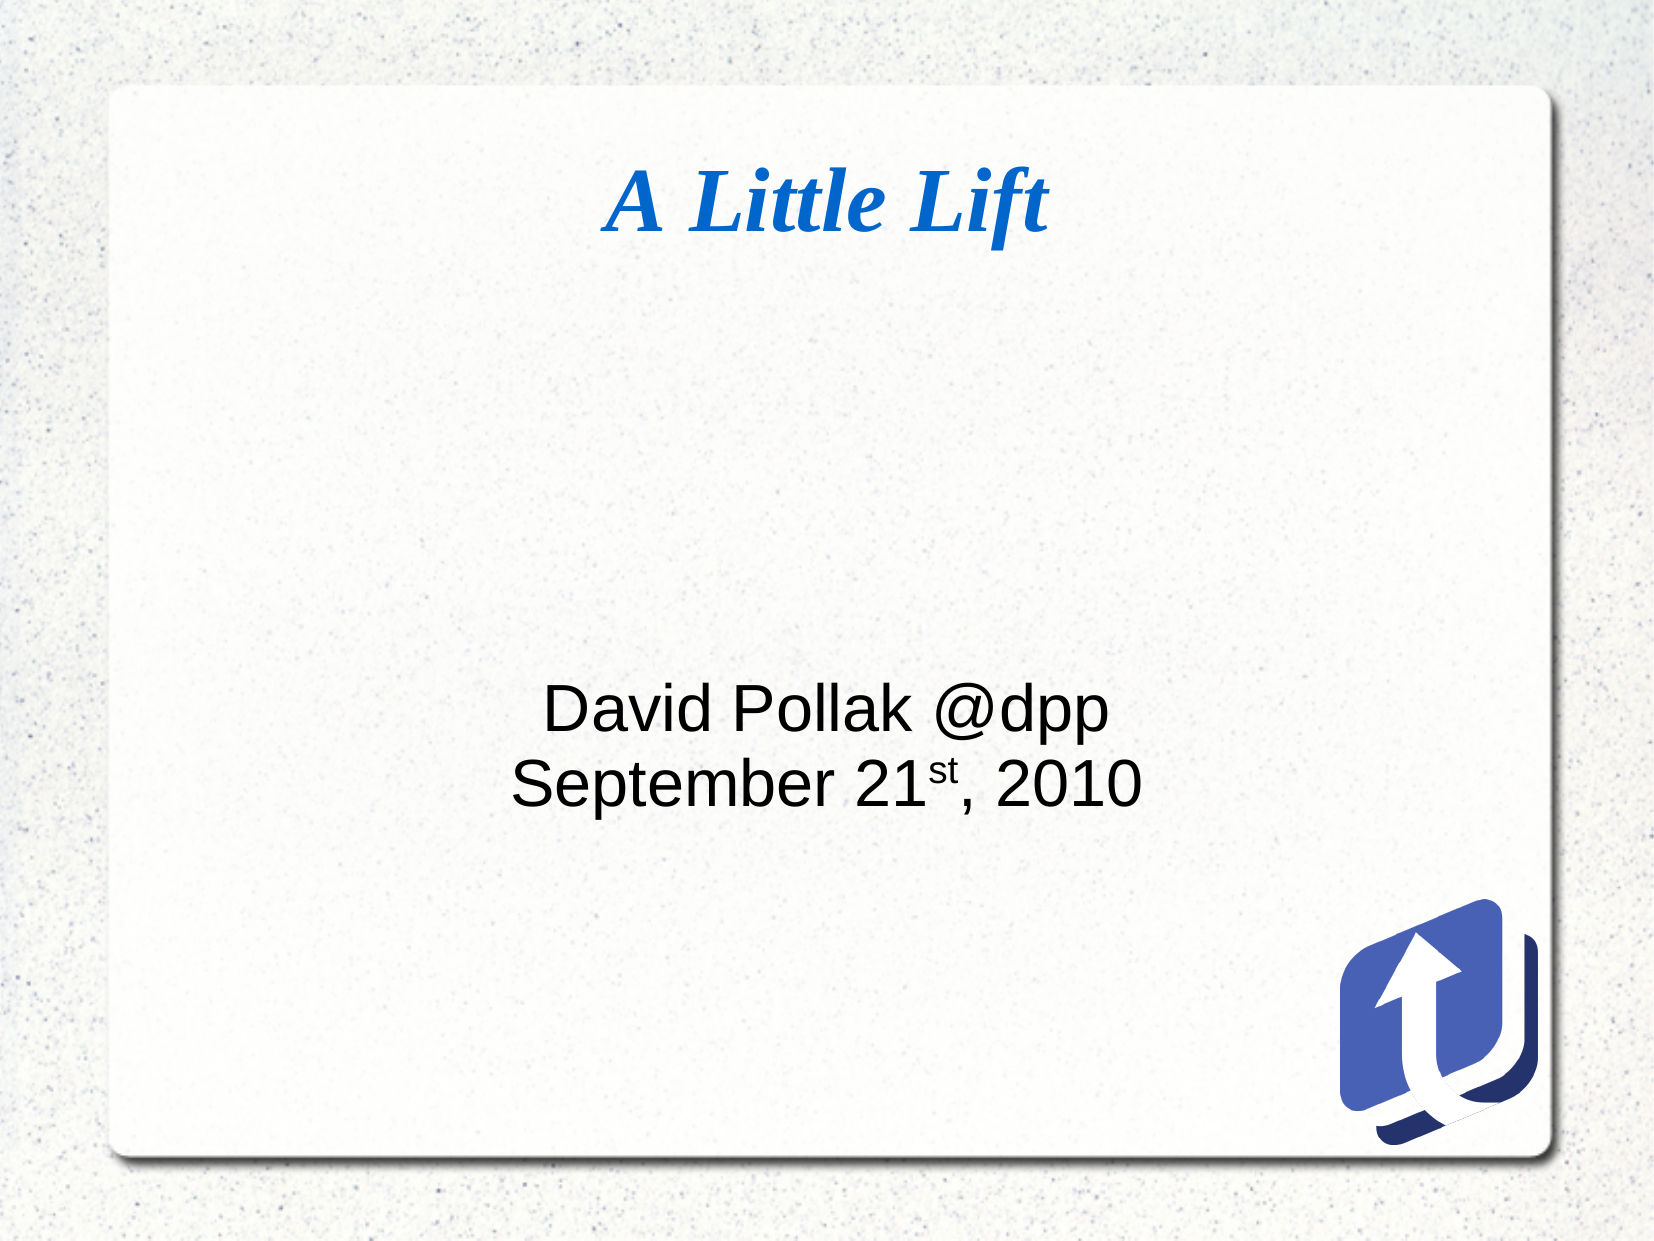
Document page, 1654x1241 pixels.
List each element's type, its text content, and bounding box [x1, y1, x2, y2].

subtitle David Pollak @dpp September 21st, 2010 [147, 343, 1506, 1148]
picture [0, 0, 1654, 1241]
title A Little Lift [118, 96, 1536, 304]
